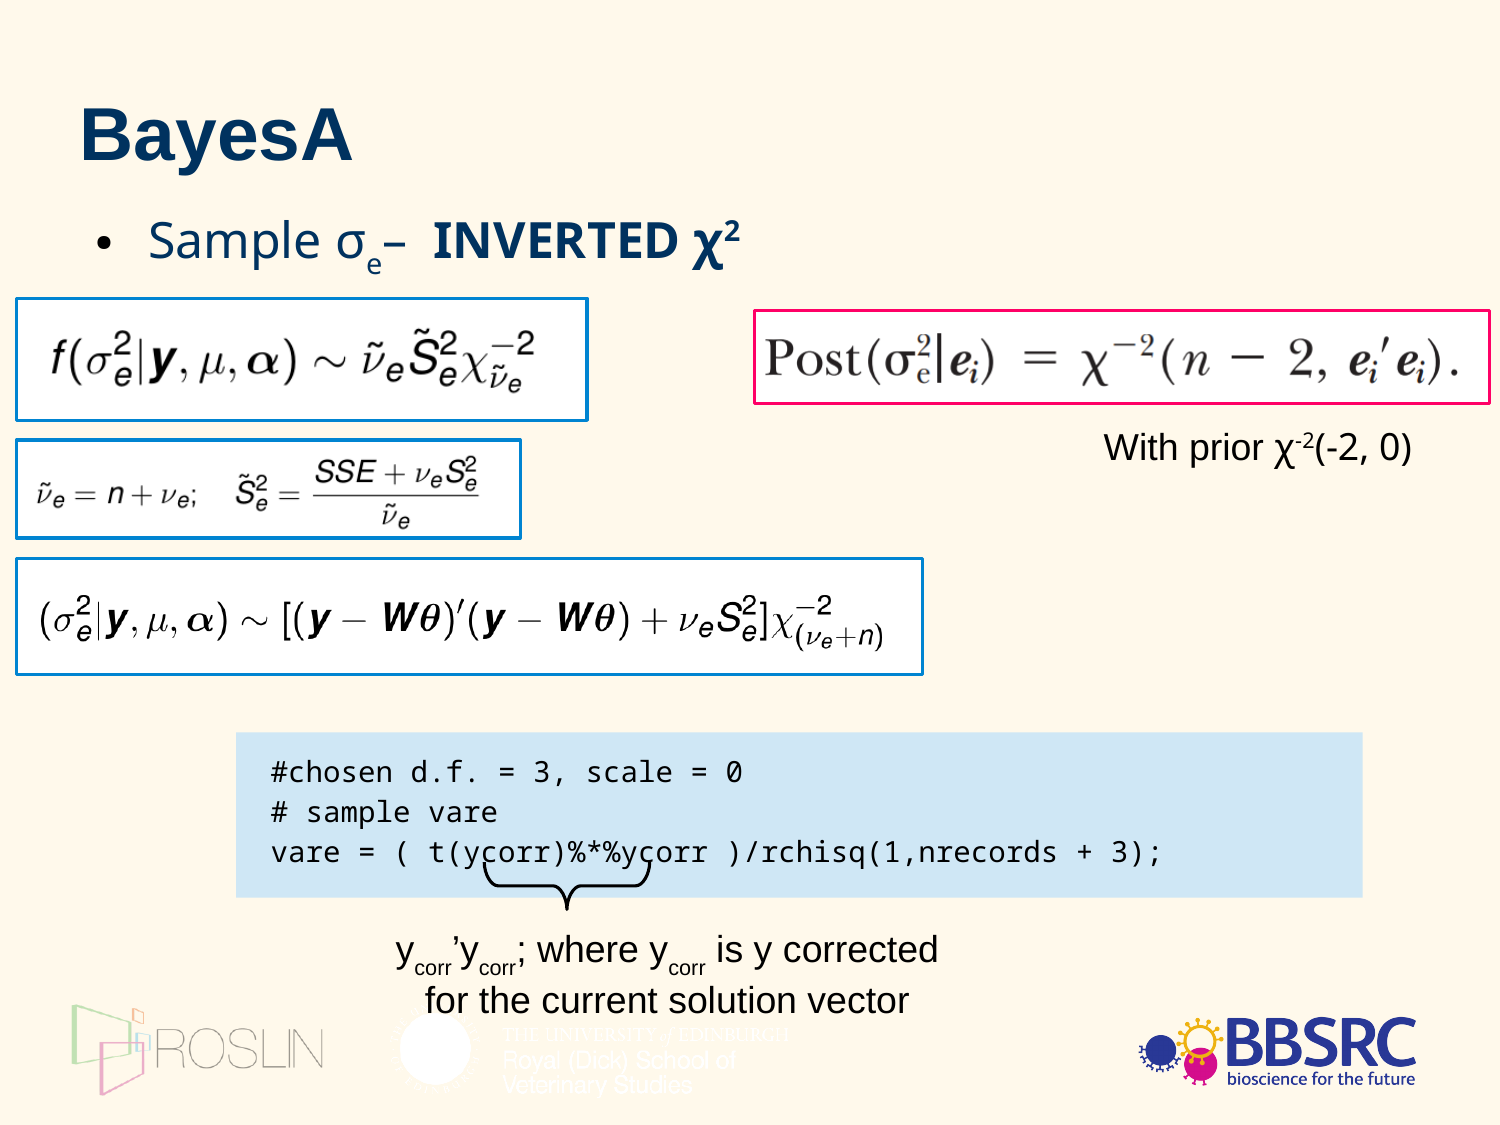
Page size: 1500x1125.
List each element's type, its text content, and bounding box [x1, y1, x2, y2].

text_box ycorr’ycorr; where ycorr is y corrected for the current solution vector [366, 921, 969, 1040]
text_box [486, 863, 647, 896]
picture [17, 299, 586, 419]
text_box [572, 863, 1363, 898]
text_box [236, 732, 1363, 898]
picture [17, 441, 519, 537]
picture [17, 559, 922, 674]
picture [64, 975, 336, 1118]
picture [755, 311, 1489, 402]
picture [1137, 1014, 1416, 1092]
text_box #chosen d.f. = 3, scale = 0 # sample vare vare = ( t(ycorr)%*%ycorr )/rchisq(1,nrecords + 3); [255, 744, 1367, 863]
title BayesA [64, 78, 1425, 185]
list Sample σe– INVERTED χ2 [62, 200, 1425, 975]
text_box With prior χ-2(-2, 0) [1039, 413, 1477, 497]
